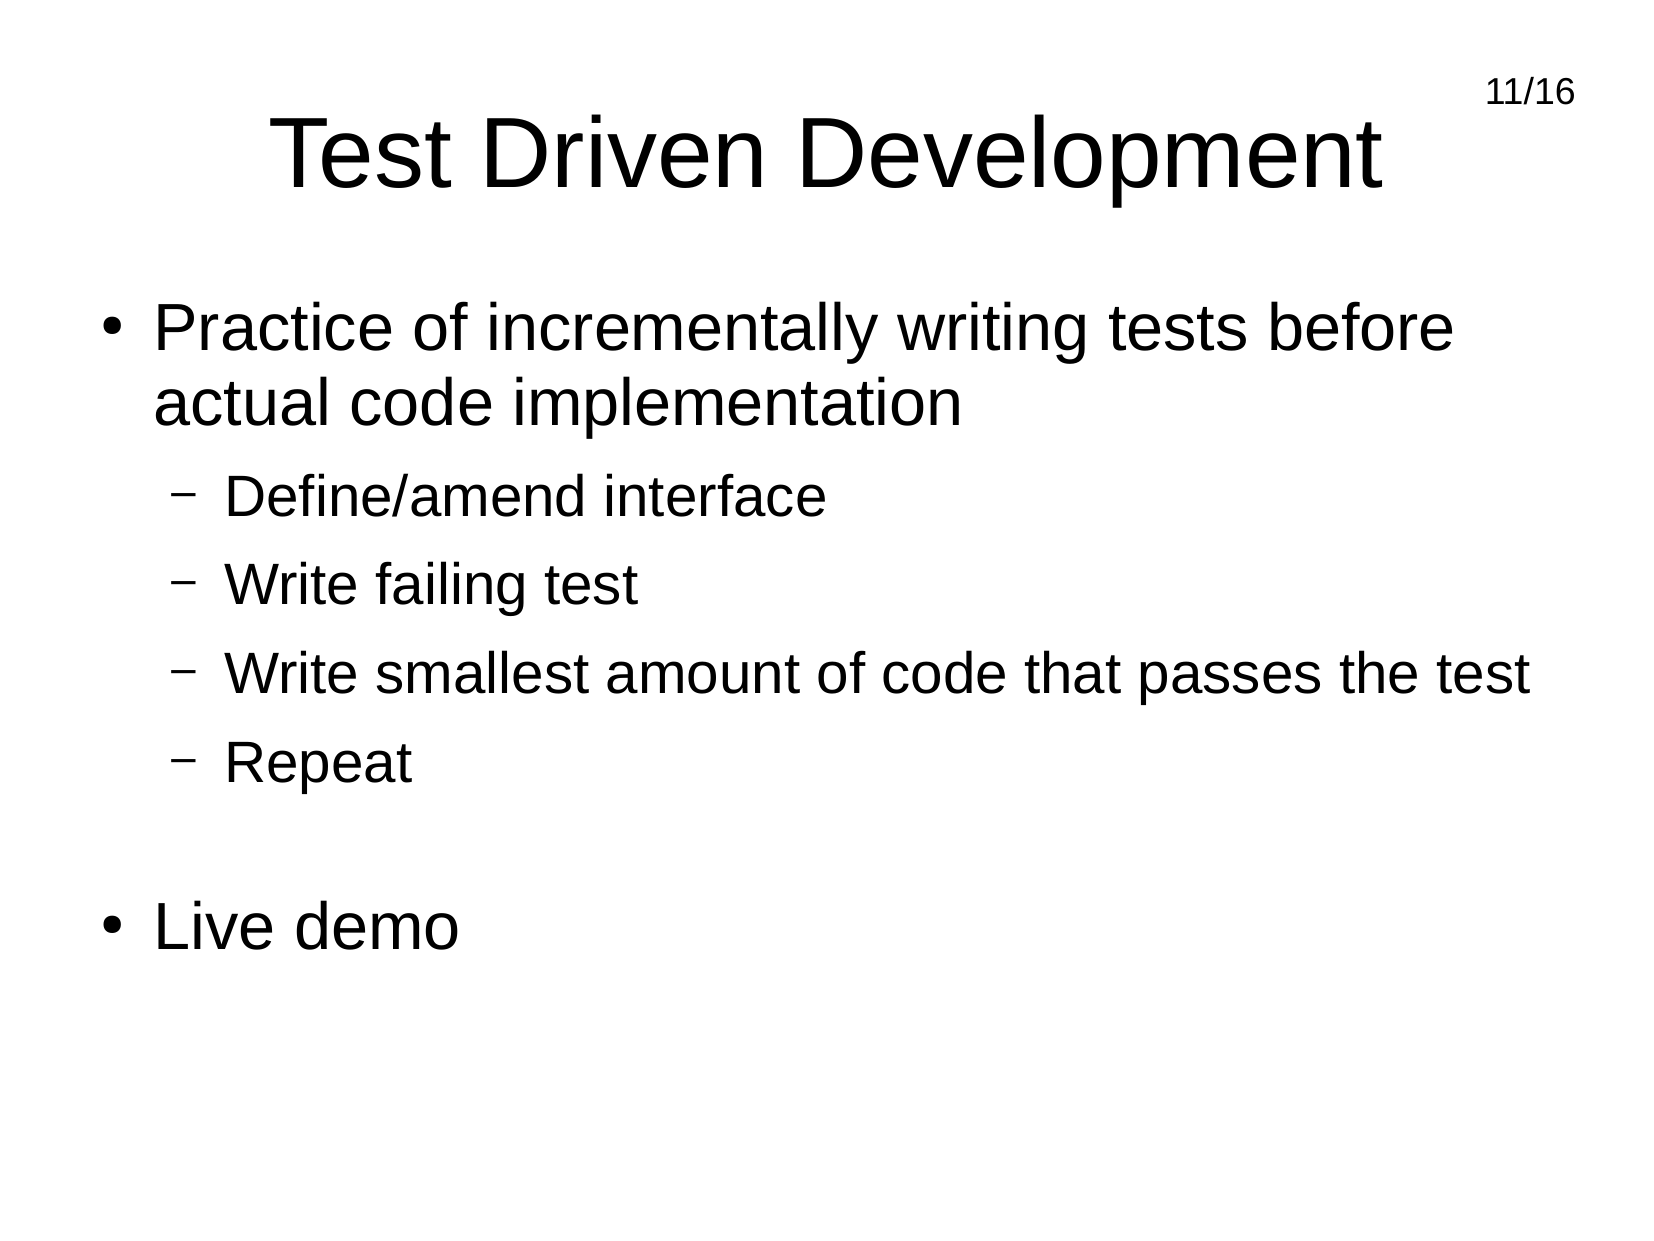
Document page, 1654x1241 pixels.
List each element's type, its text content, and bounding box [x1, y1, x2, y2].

title Test Driven Development [82, 49, 1571, 257]
list Practice of incrementally writing tests before actual code implementation Define/amend interface Write failing test Write smallest amount of code that passes the test Repeat Live demo [82, 290, 1571, 1010]
text_box <number>/16 [1470, 63, 1606, 162]
